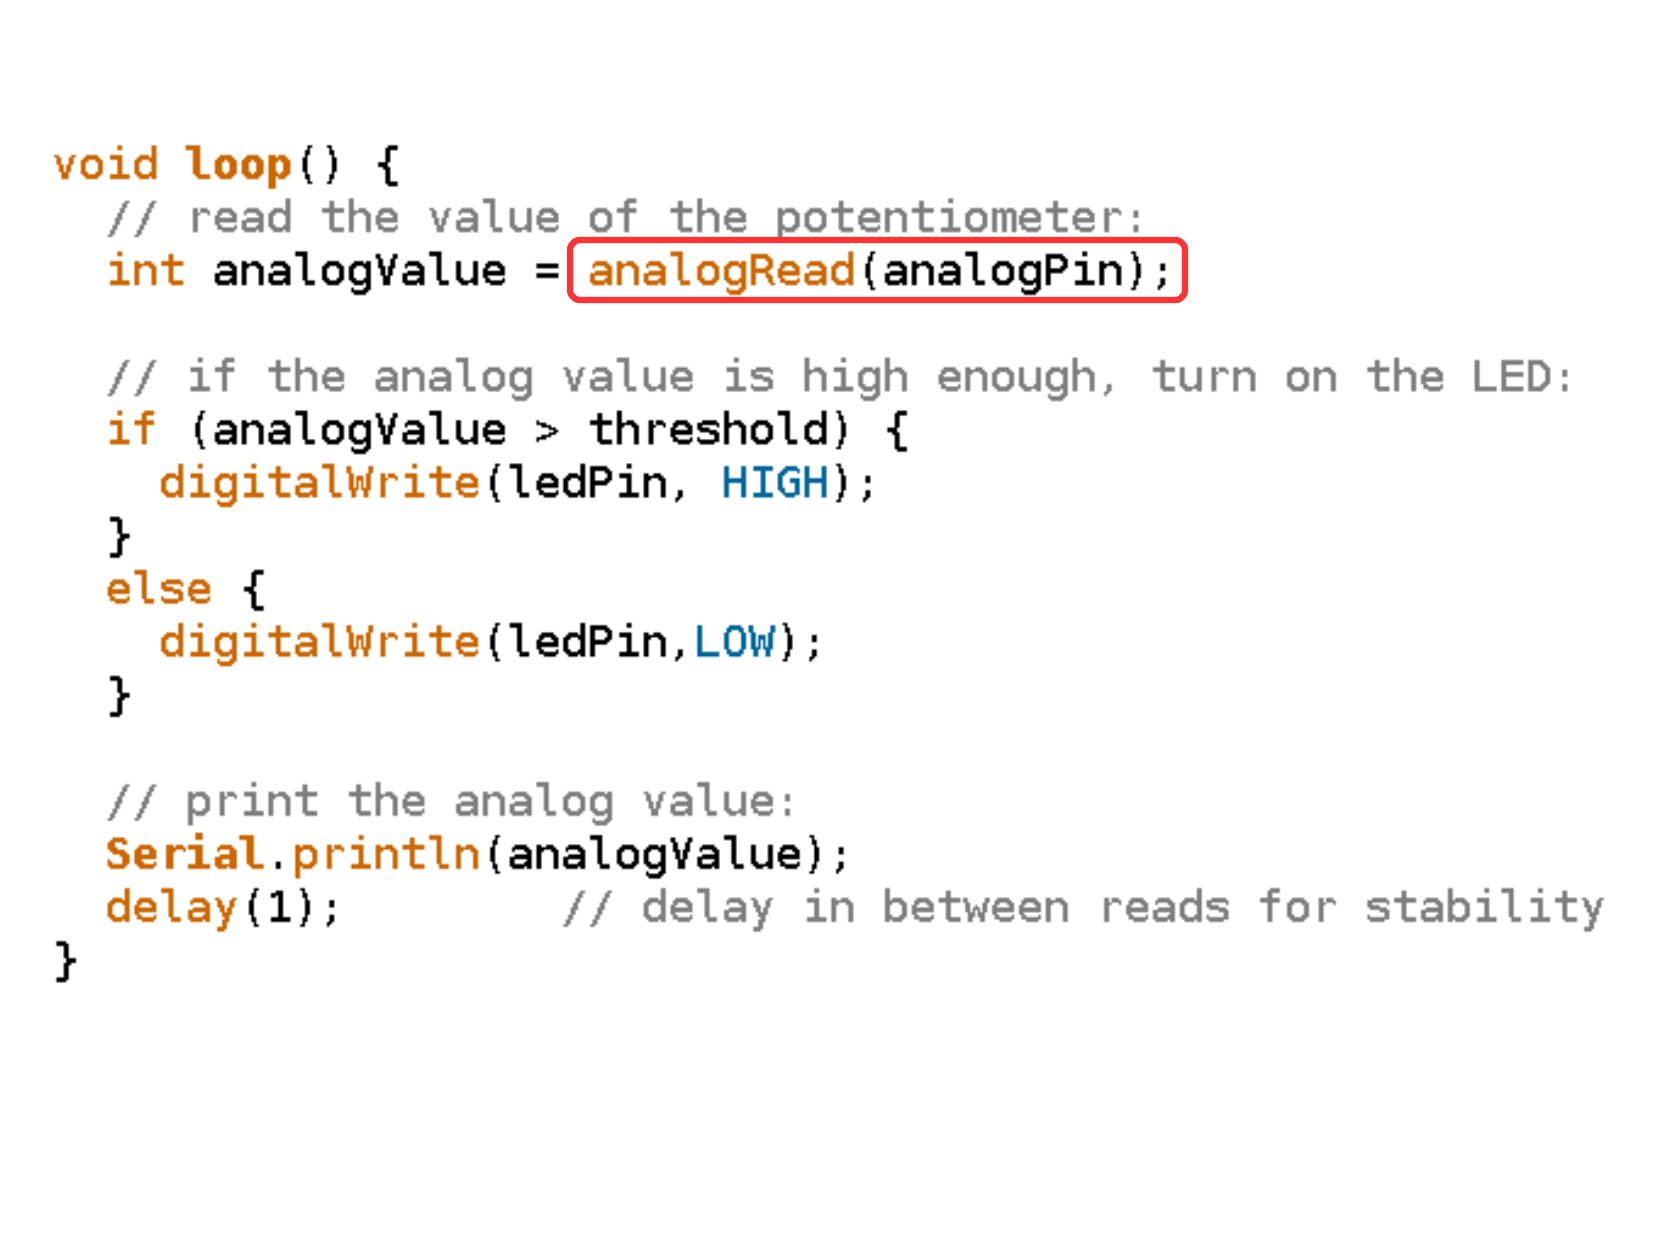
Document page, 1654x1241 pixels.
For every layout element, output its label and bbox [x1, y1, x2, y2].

picture [45, 134, 1624, 995]
